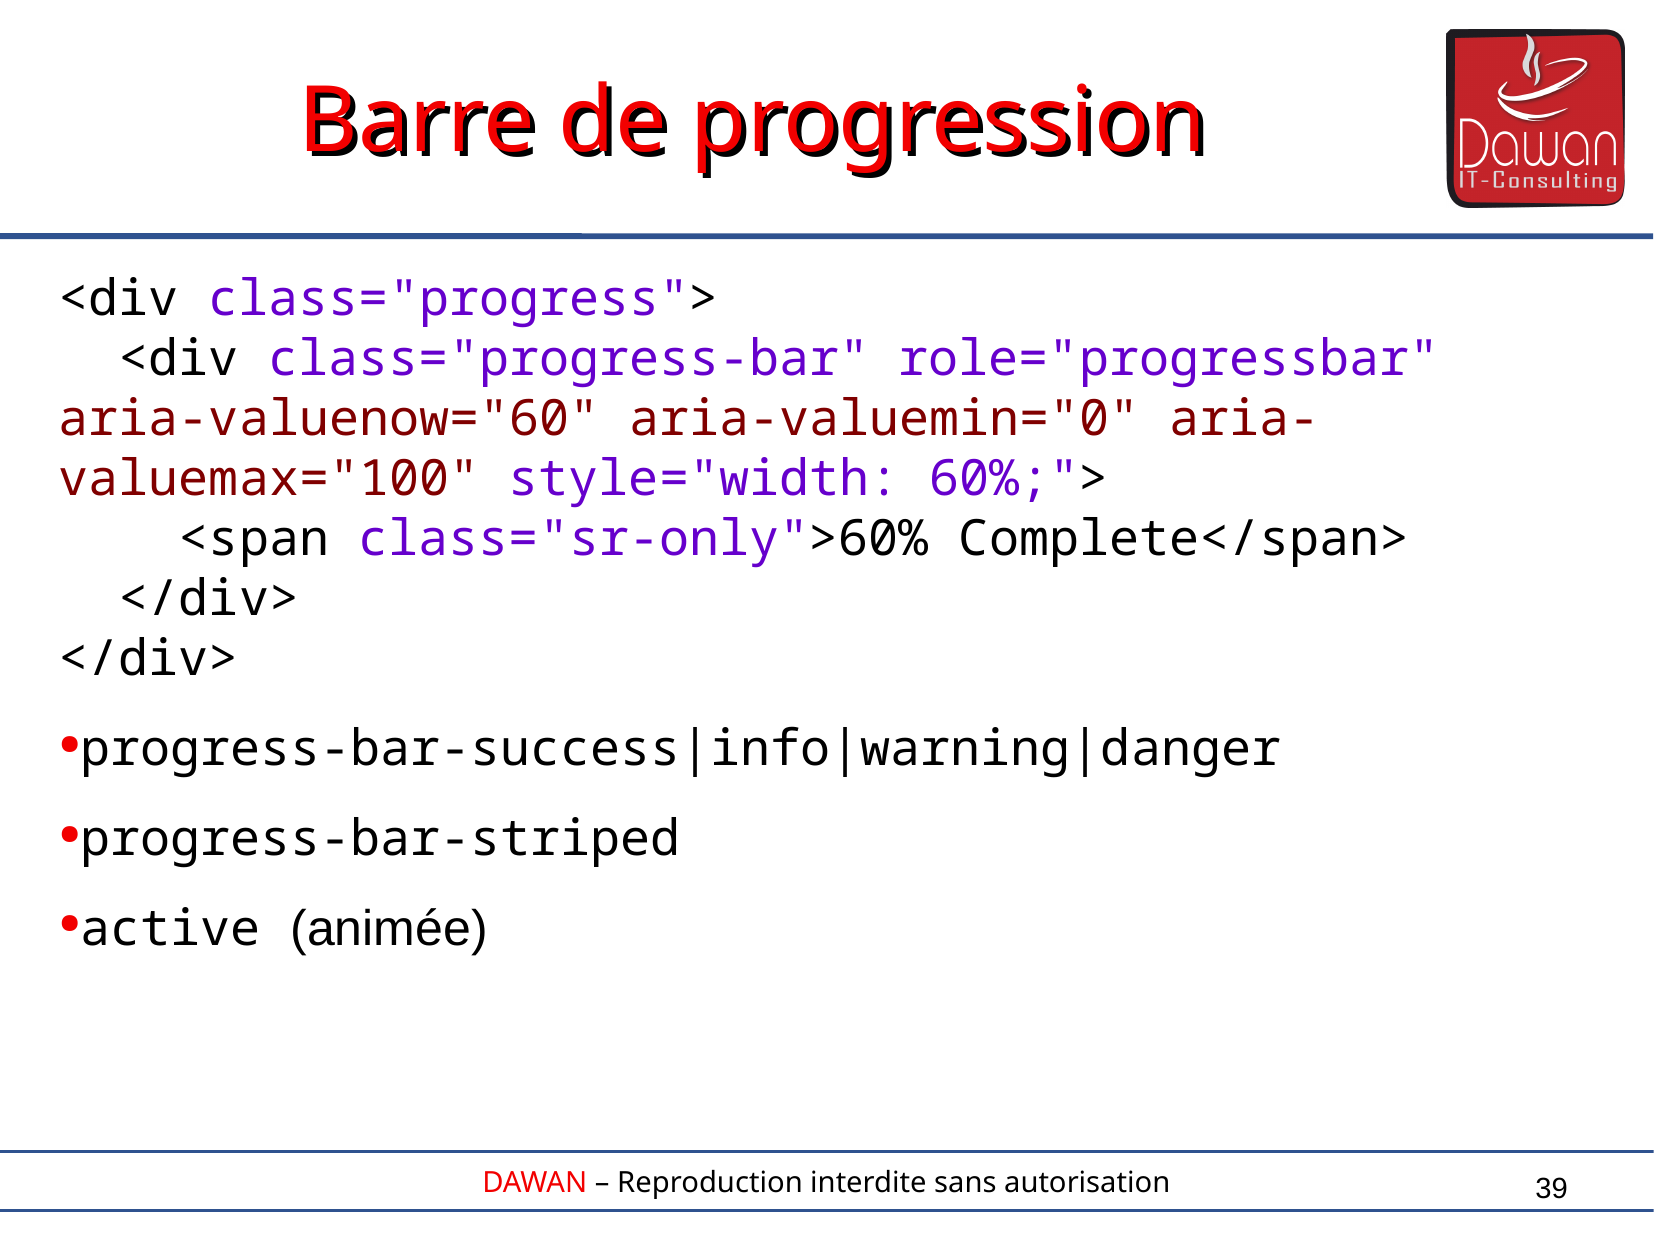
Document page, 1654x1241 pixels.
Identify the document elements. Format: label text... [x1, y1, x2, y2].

title Barre de progression [59, 24, 1447, 206]
text_box [1535, 1169, 1595, 1234]
list <div class="progress"> <div class="progress-bar" role="progressbar" aria-valuenow="60" aria-valuemin="0" aria-valuemax="100" style="width: 60%;"> <span class="sr-only">60% Complete</span> </div> </div> progress-bar-success|info|warning|danger progress-bar-striped active (animée) [59, 265, 1595, 1094]
